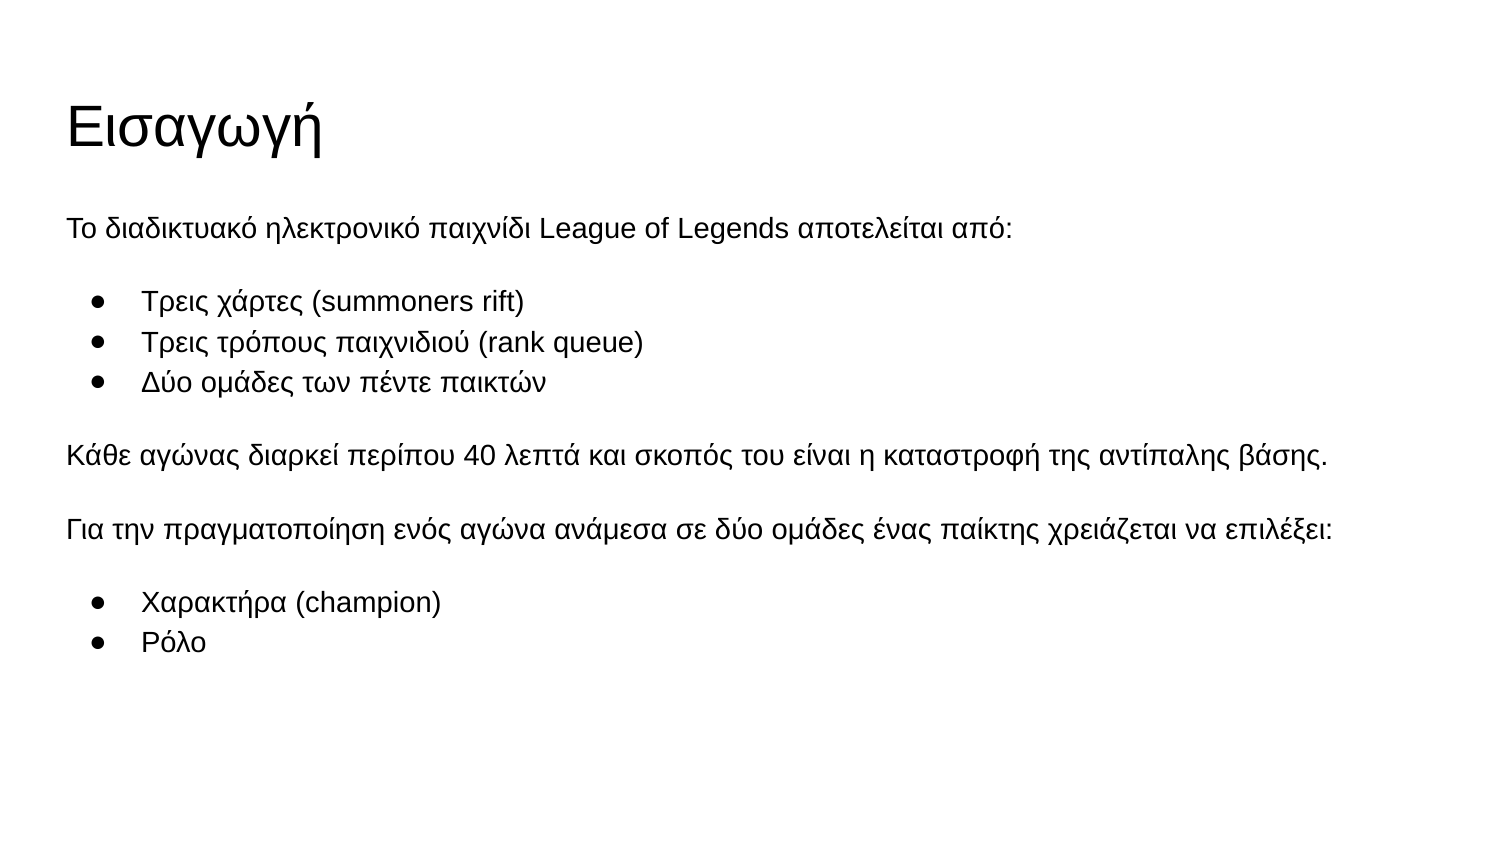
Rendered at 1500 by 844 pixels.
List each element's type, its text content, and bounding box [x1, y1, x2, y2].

list Το διαδικτυακό ηλεκτρονικό παιχνίδι League of Legends αποτελείται από: Τρεις χάρτες (summoners rift) Τρεις τρόπους παιχνιδιού (rank queue) Δύο ομάδες των πέντε παικτών Κάθε αγώνας διαρκεί περίπου 40 λεπτά και σκοπός του είναι η καταστροφή της αντίπαλης βάσης. Για την πραγματοποίηση ενός αγώνα ανάμεσα σε δύο ομάδες ένας παίκτης χρειάζεται να επιλέξει: Χαρακτήρα (champion) Ρόλο [51, 189, 1449, 750]
title Εισαγωγή [51, 72, 1449, 167]
